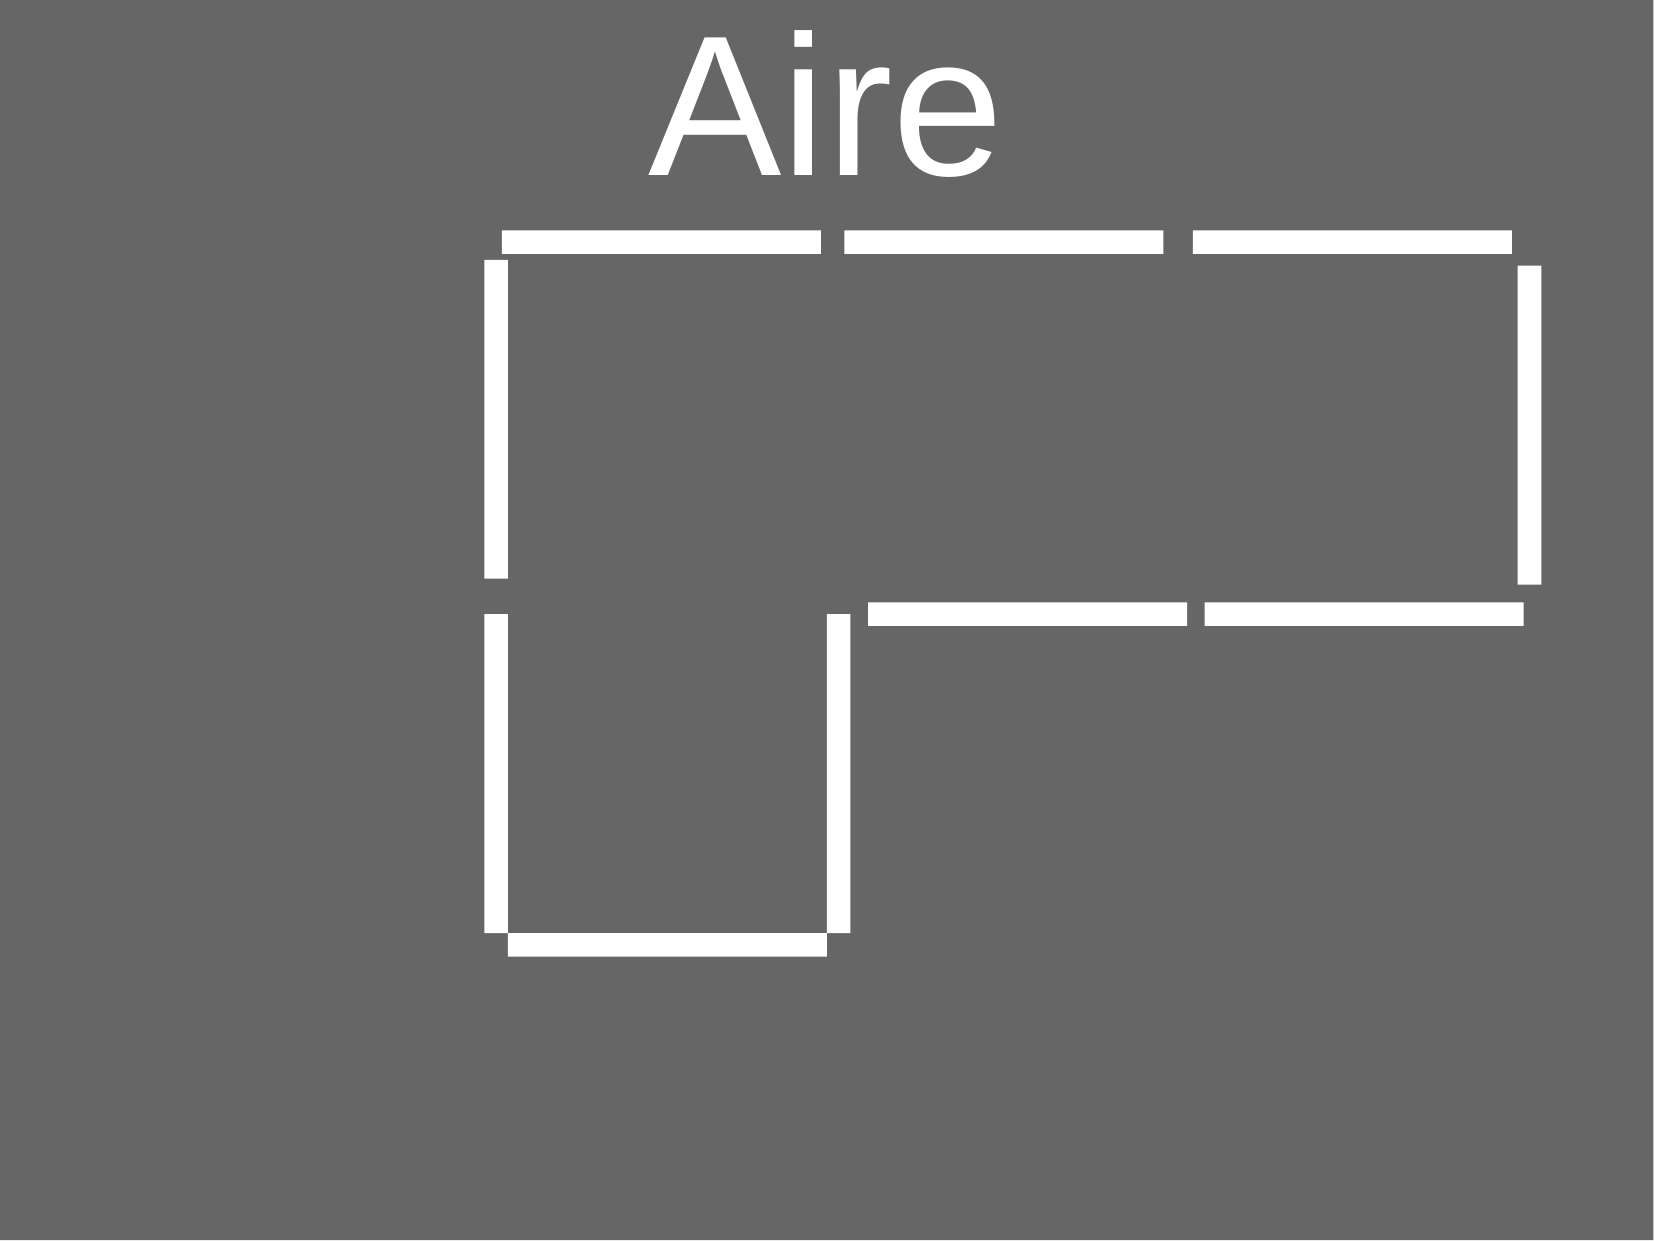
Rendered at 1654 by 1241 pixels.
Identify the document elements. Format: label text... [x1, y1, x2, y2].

title Aire [353, 0, 1300, 237]
text_box [0, 0, 1654, 1241]
